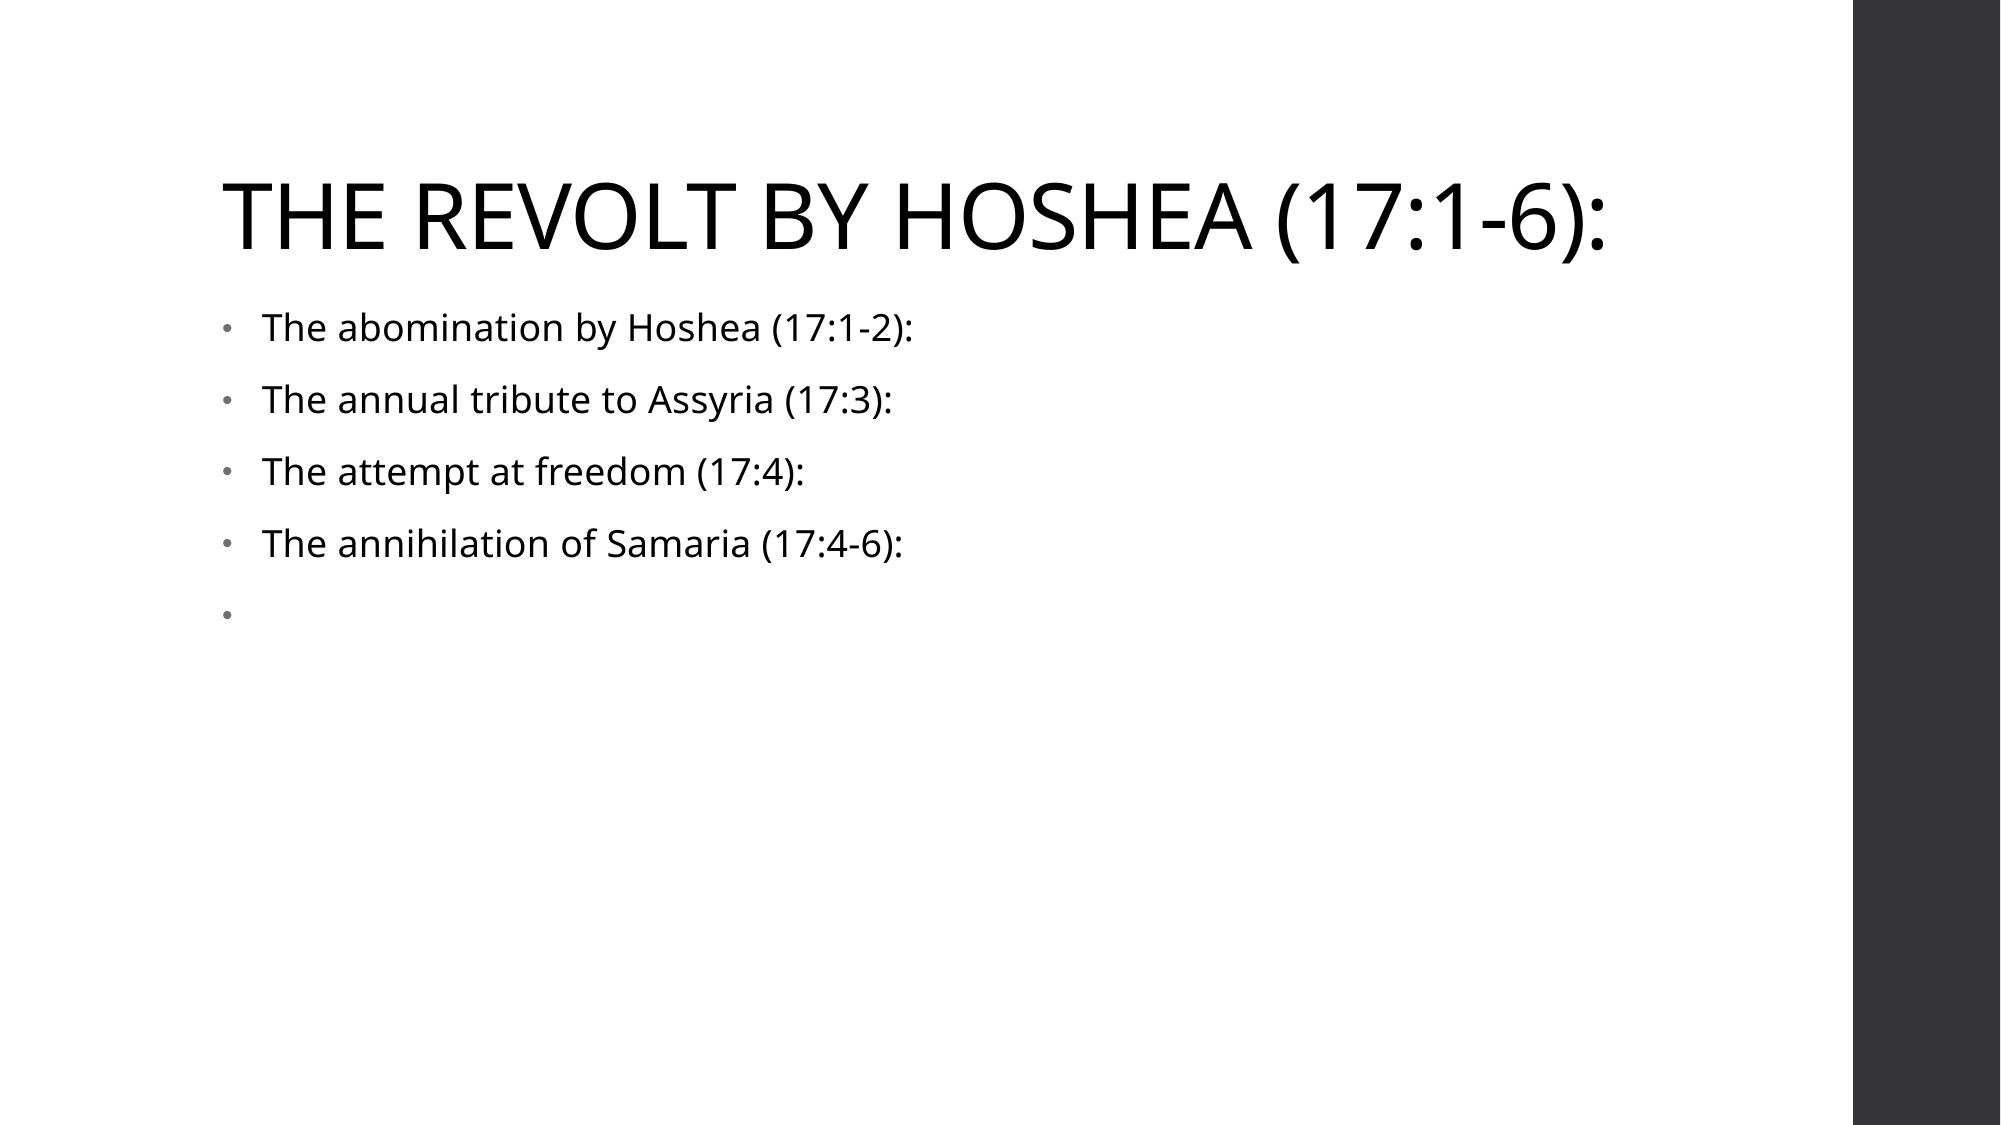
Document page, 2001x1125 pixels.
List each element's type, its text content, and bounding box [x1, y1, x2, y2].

title THE REVOLT BY HOSHEA (17:1-6): [206, 60, 1797, 278]
list The abomination by Hoshea (17:1-2): The annual tribute to Assyria (17:3): The attempt at freedom (17:4): The annihilation of Samaria (17:4-6): [206, 299, 1617, 1014]
